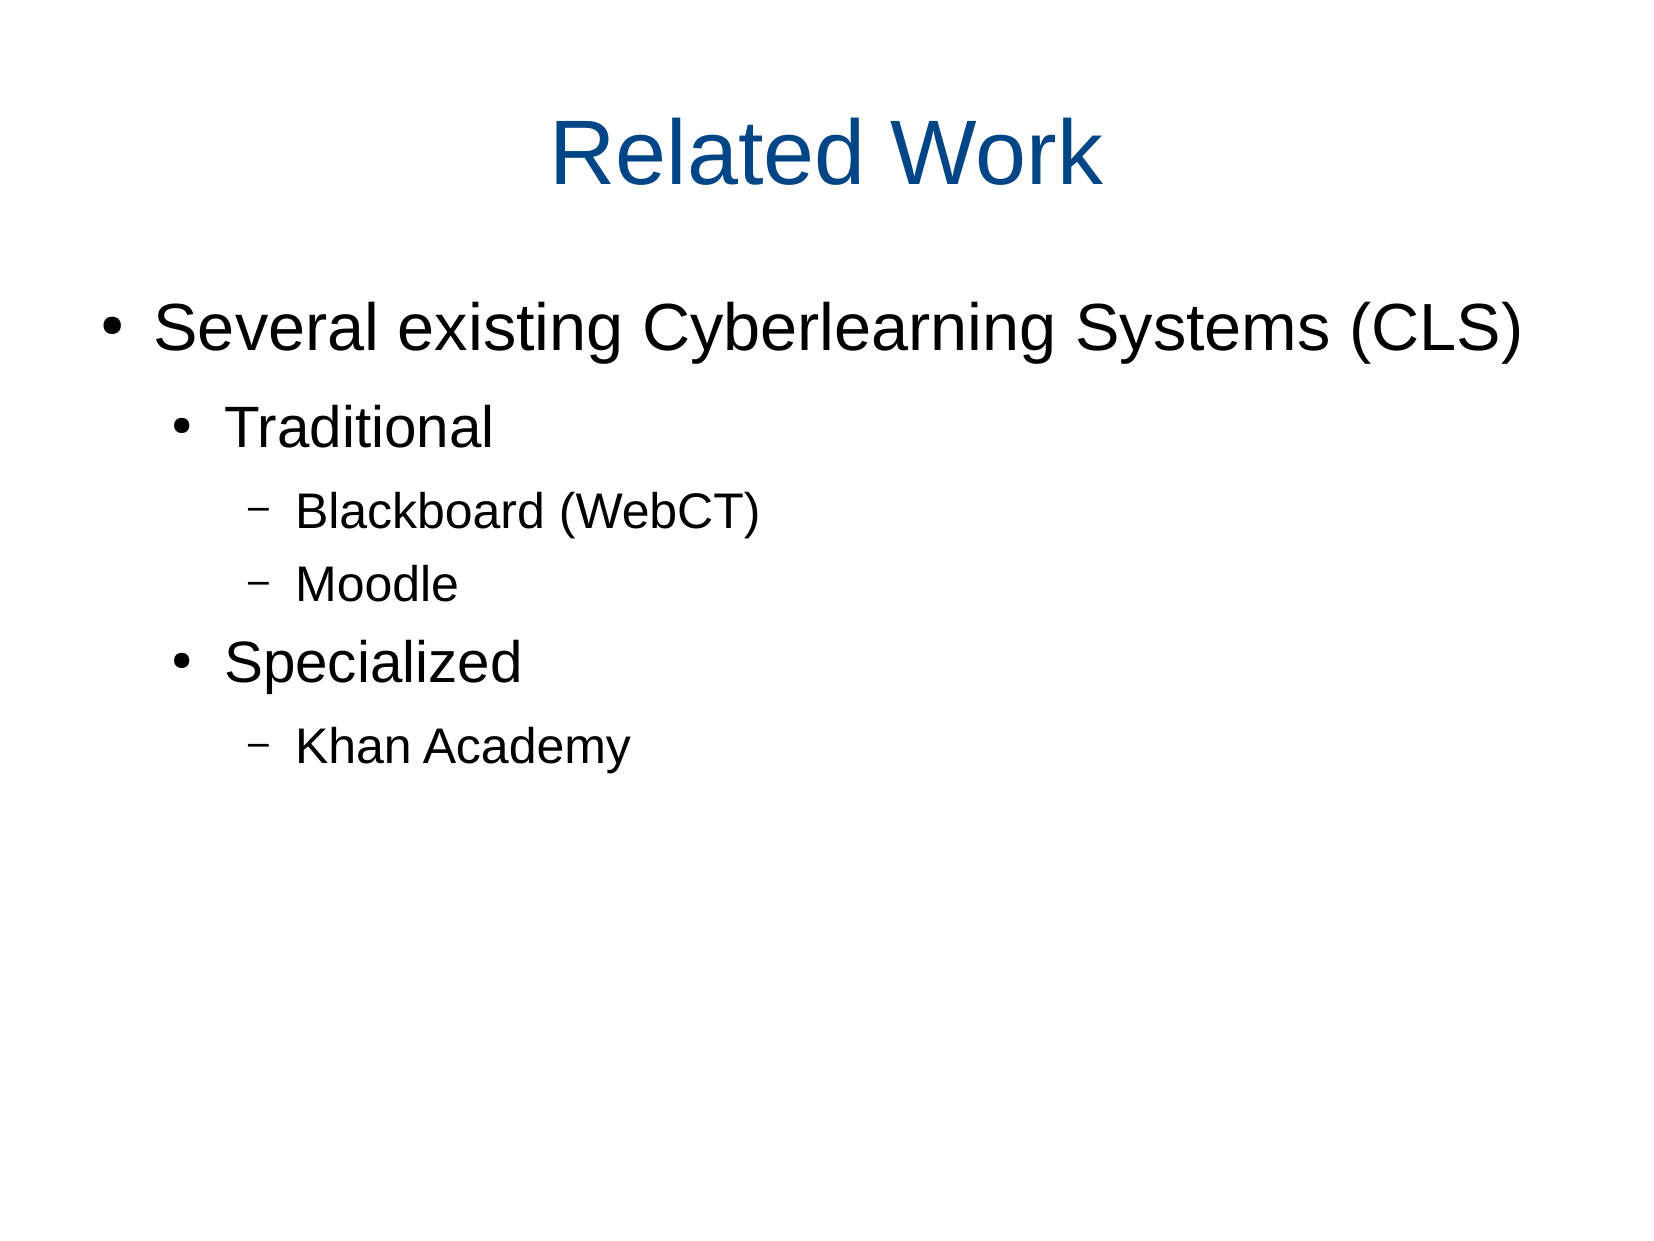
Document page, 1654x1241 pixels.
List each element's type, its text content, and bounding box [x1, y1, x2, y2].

list Several existing Cyberlearning Systems (CLS) Traditional Blackboard (WebCT) Moodle Specialized Khan Academy [82, 290, 1571, 1109]
title Related Work [82, 49, 1571, 257]
